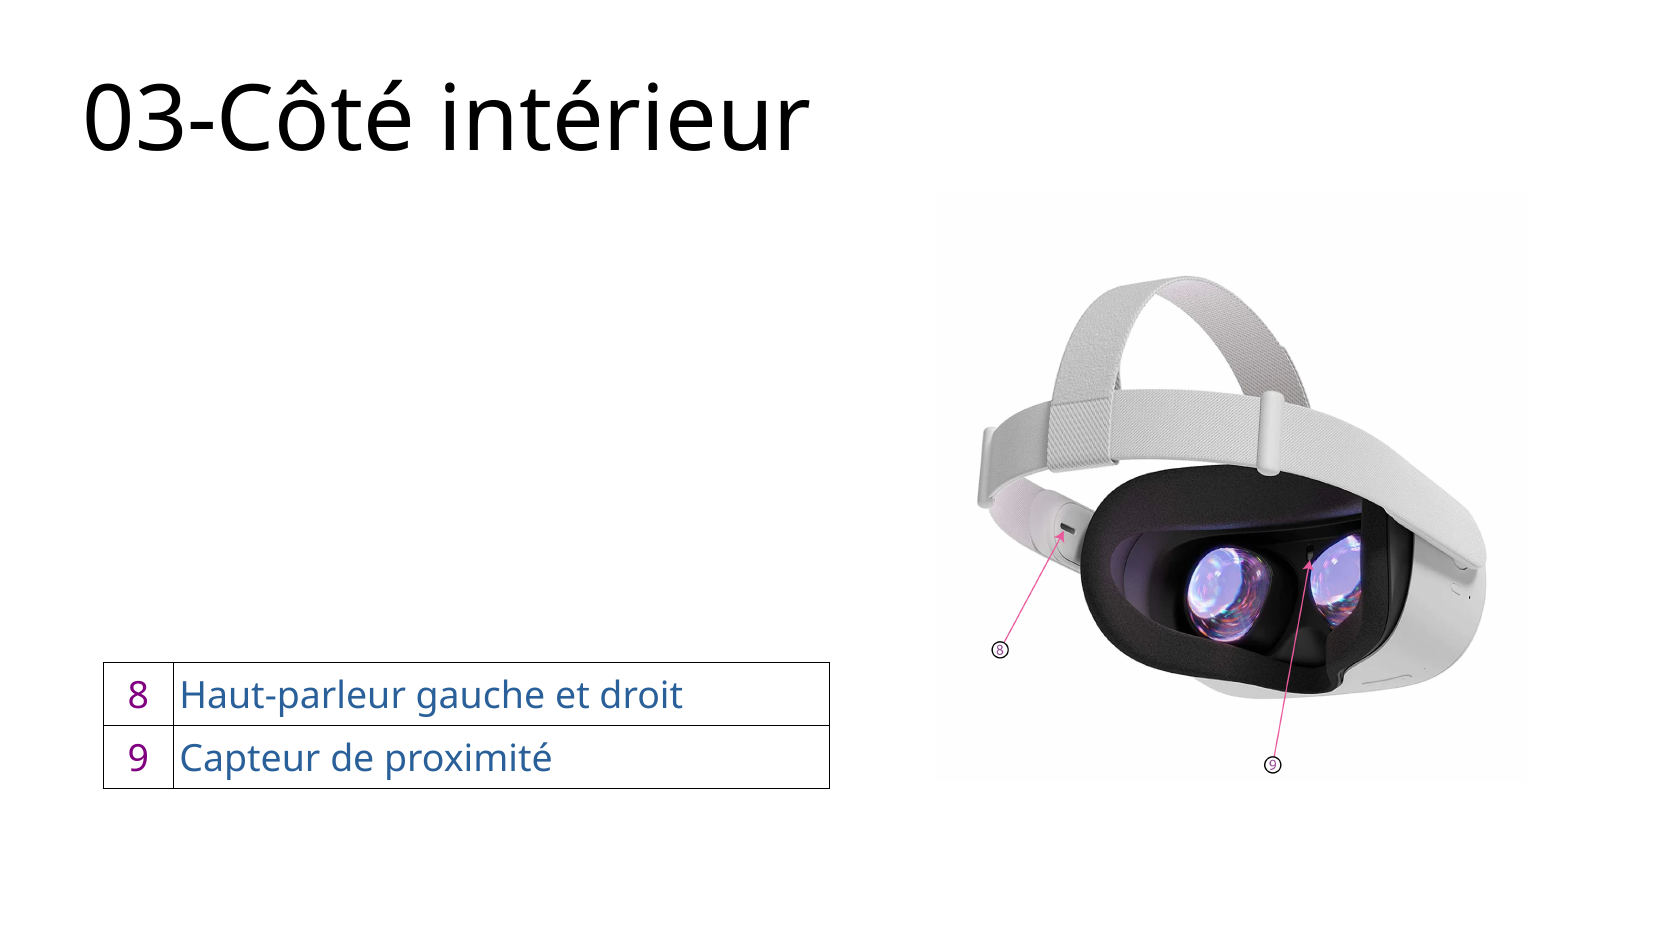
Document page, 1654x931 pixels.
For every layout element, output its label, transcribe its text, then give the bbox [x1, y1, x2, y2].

table_cell Capteur de proximité [174, 726, 829, 788]
table_header Haut-parleur gauche et droit [174, 663, 829, 725]
picture [936, 192, 1527, 782]
table_cell 9 [104, 726, 173, 788]
title 03-Côté intérieur [82, 37, 1571, 193]
table_header 8 [104, 663, 173, 725]
